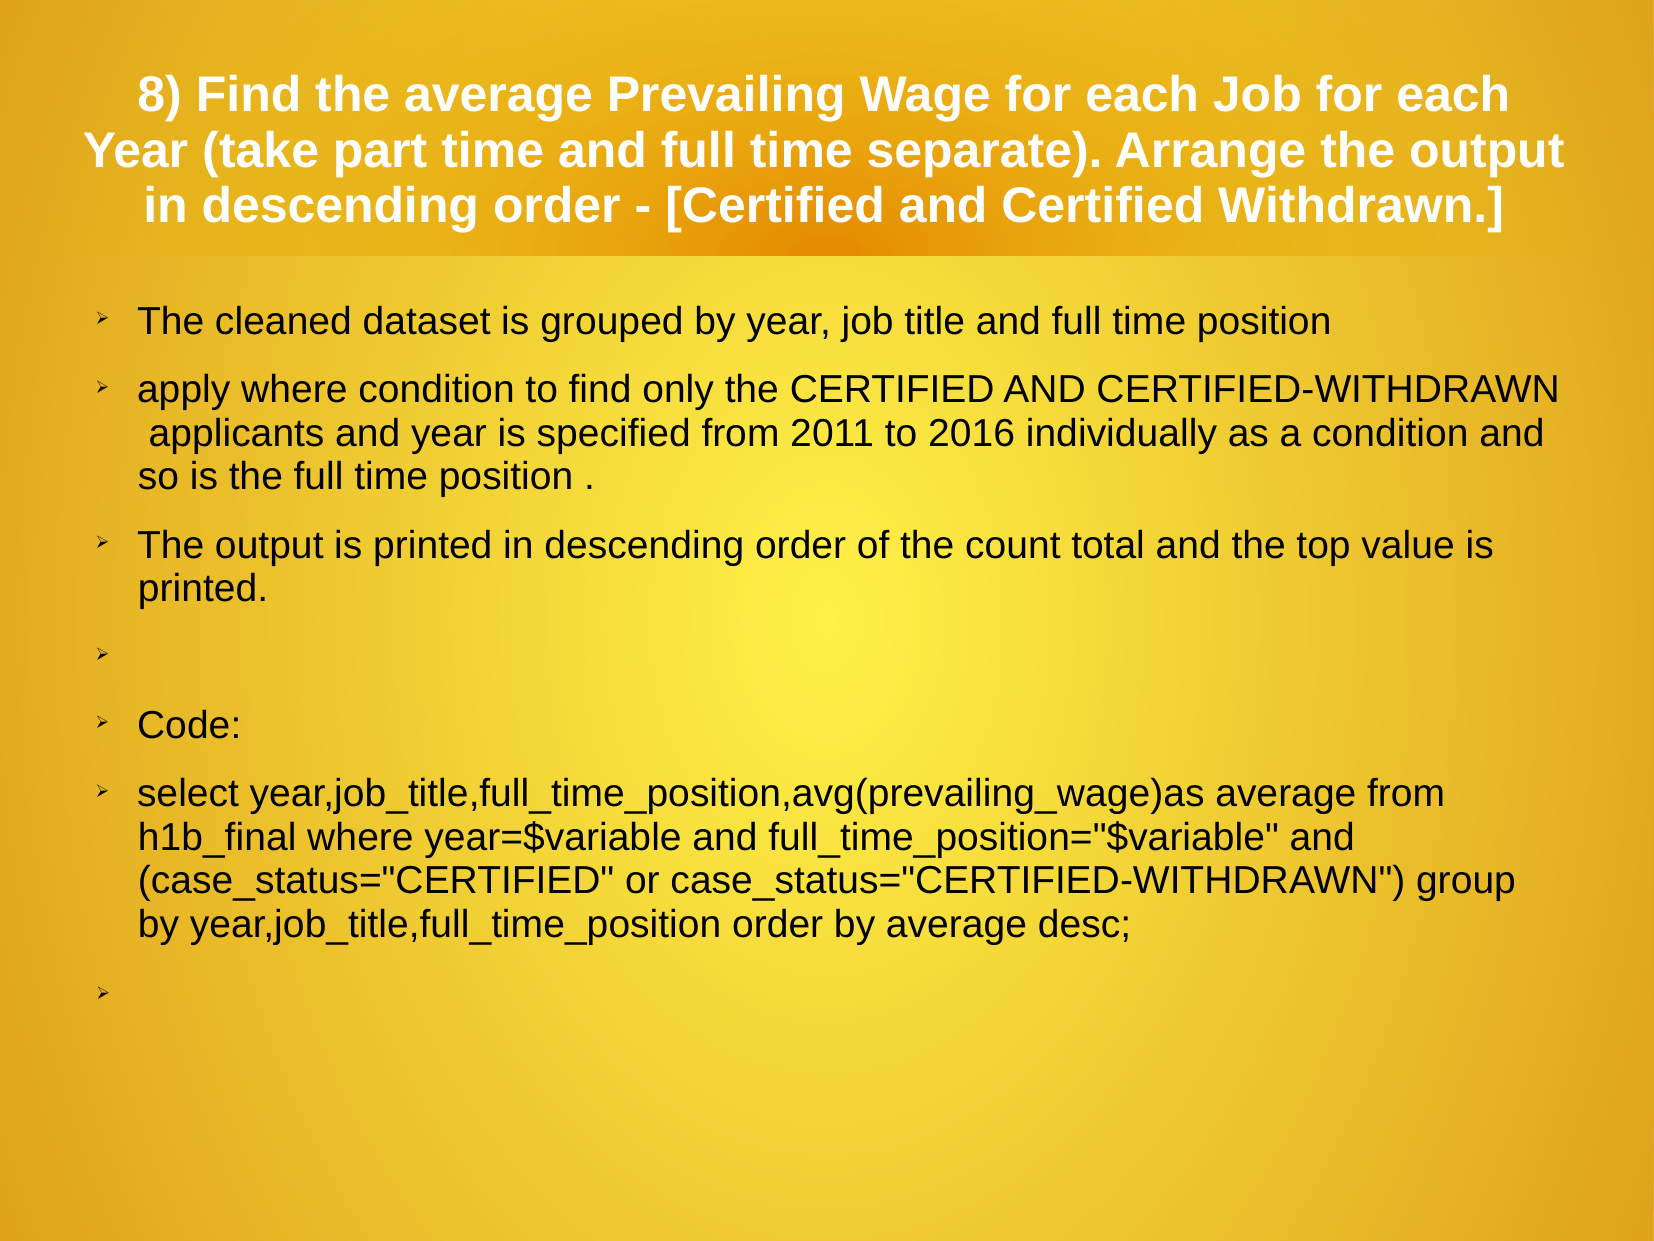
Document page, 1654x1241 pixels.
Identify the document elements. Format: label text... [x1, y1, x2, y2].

title 8) Find the average Prevailing Wage for each Job for each Year (take part time and full time separate). Arrange the output in descending order - [Certified and Certified Withdrawn.] [82, 47, 1571, 252]
list The cleaned dataset is grouped by year, job title and full time position apply where condition to find only the CERTIFIED AND CERTIFIED-WITHDRAWN applicants and year is specified from 2011 to 2016 individually as a condition and so is the full time position . The output is printed in descending order of the count total and the top value is printed. Code: select year,job_title,full_time_position,avg(prevailing_wage)as average from h1b_final where year=$variable and full_time_position="$variable" and (case_status="CERTIFIED" or case_status="CERTIFIED-WITHDRAWN") group by year,job_title,full_time_position order by average desc; [82, 299, 1571, 1019]
